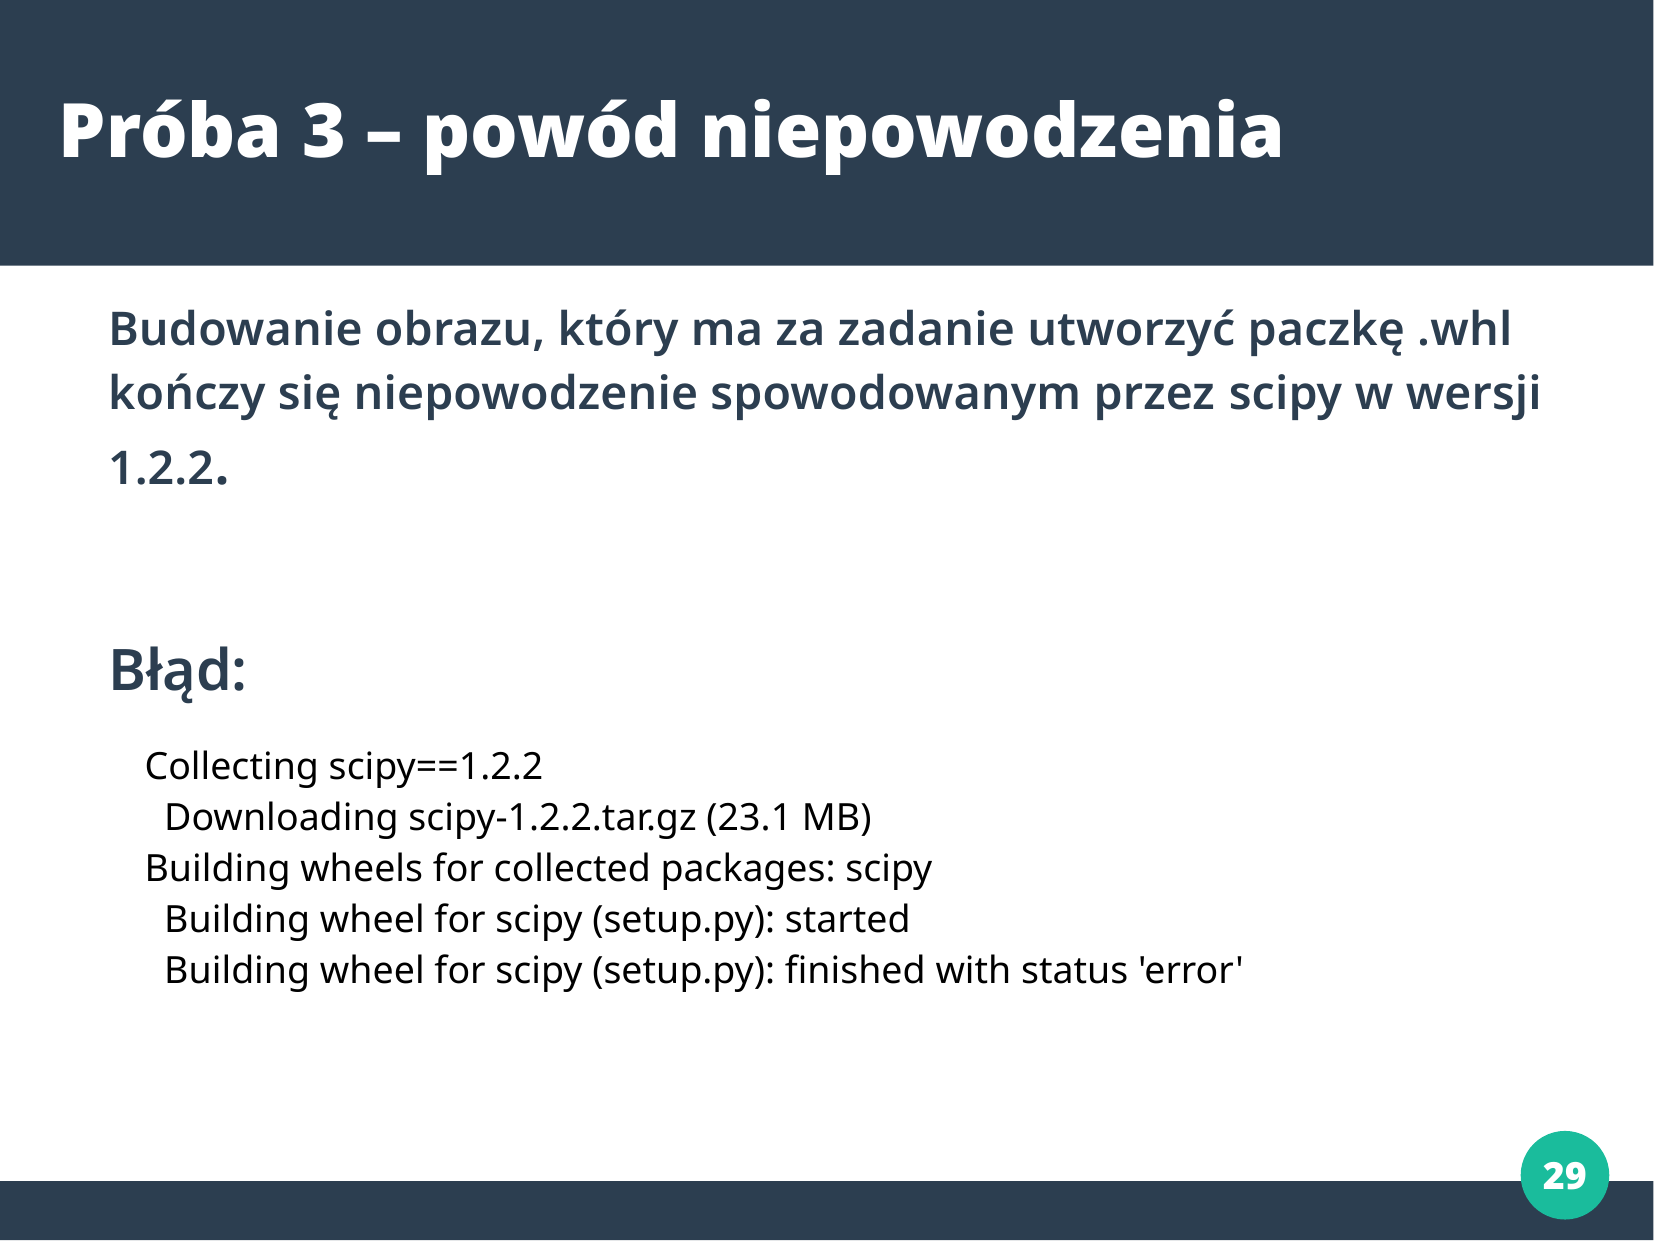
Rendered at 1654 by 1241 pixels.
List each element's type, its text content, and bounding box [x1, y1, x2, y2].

title Próba 3 – powód niepowodzenia [59, 49, 1595, 207]
list Budowanie obrazu, który ma za zadanie utworzyć paczkę .whl kończy się niepowodzenie spowodowanym przez scipy w wersji 1.2.2. Błąd: [47, 295, 1583, 709]
text_box Collecting scipy==1.2.2 Downloading scipy-1.2.2.tar.gz (23.1 MB) Building wheels for collected packages: scipy Building wheel for scipy (setup.py): started Building wheel for scipy (setup.py): finished with status 'error' [129, 732, 1288, 1070]
